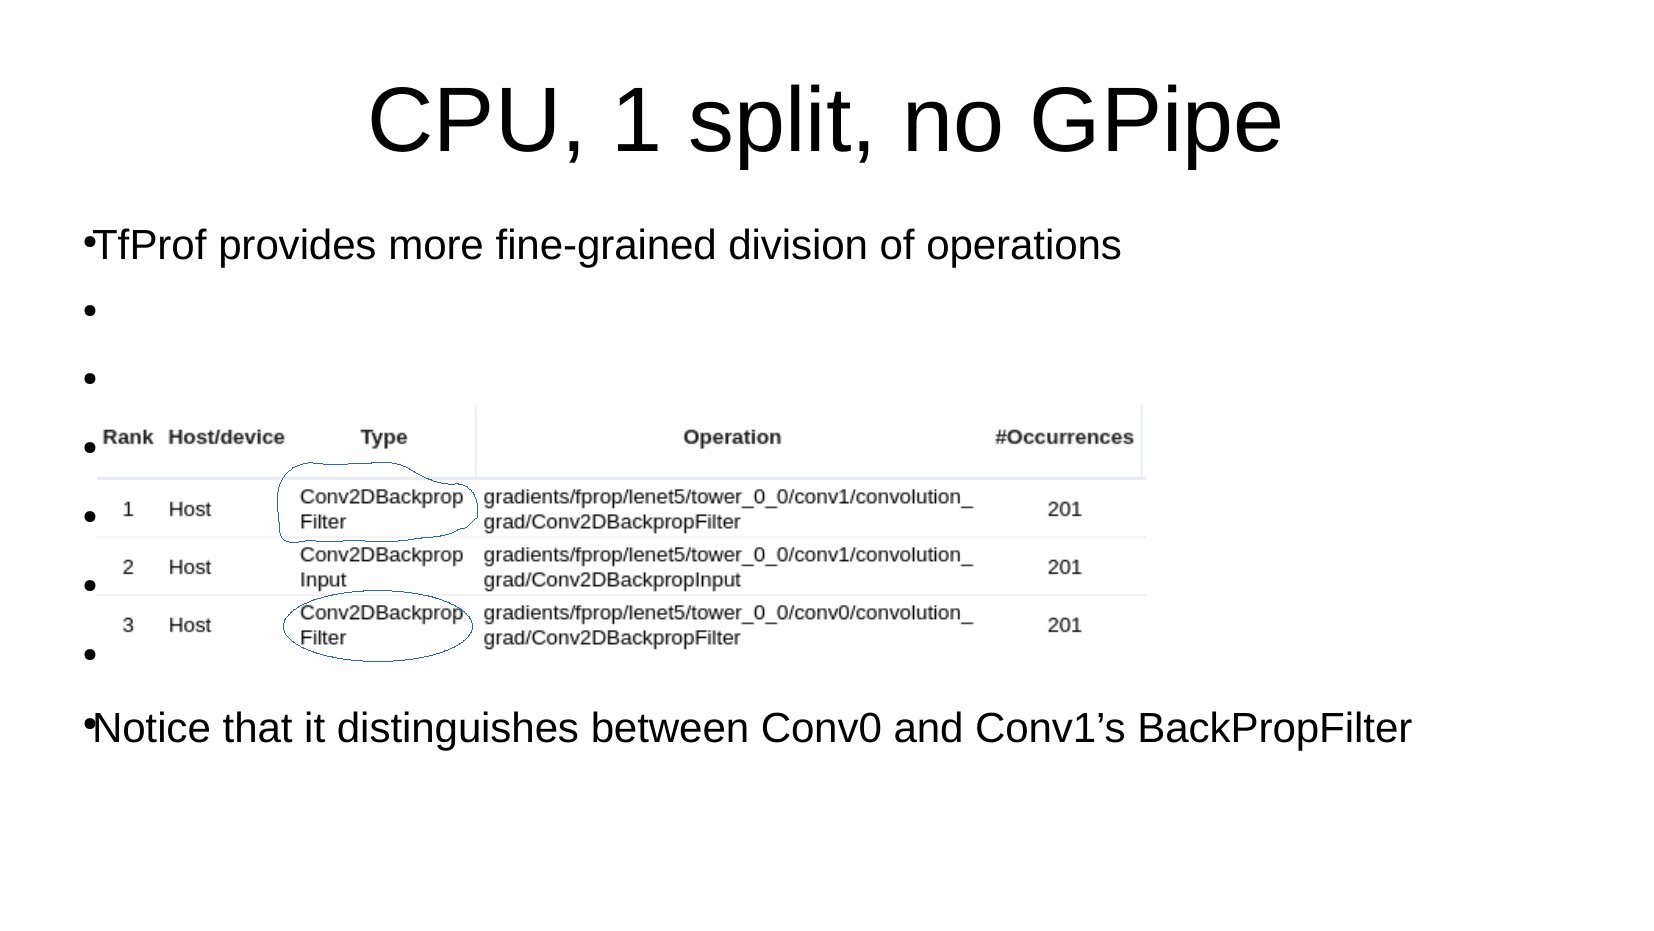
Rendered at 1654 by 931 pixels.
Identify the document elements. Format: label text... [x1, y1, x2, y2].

list TfProf provides more fine-grained division of operations Notice that it distinguishes between Conv0 and Conv1’s BackPropFilter [82, 217, 1571, 758]
text_box [283, 590, 473, 662]
title CPU, 1 split, no GPipe [82, 37, 1571, 193]
picture [97, 405, 1146, 651]
text_box [277, 462, 478, 543]
